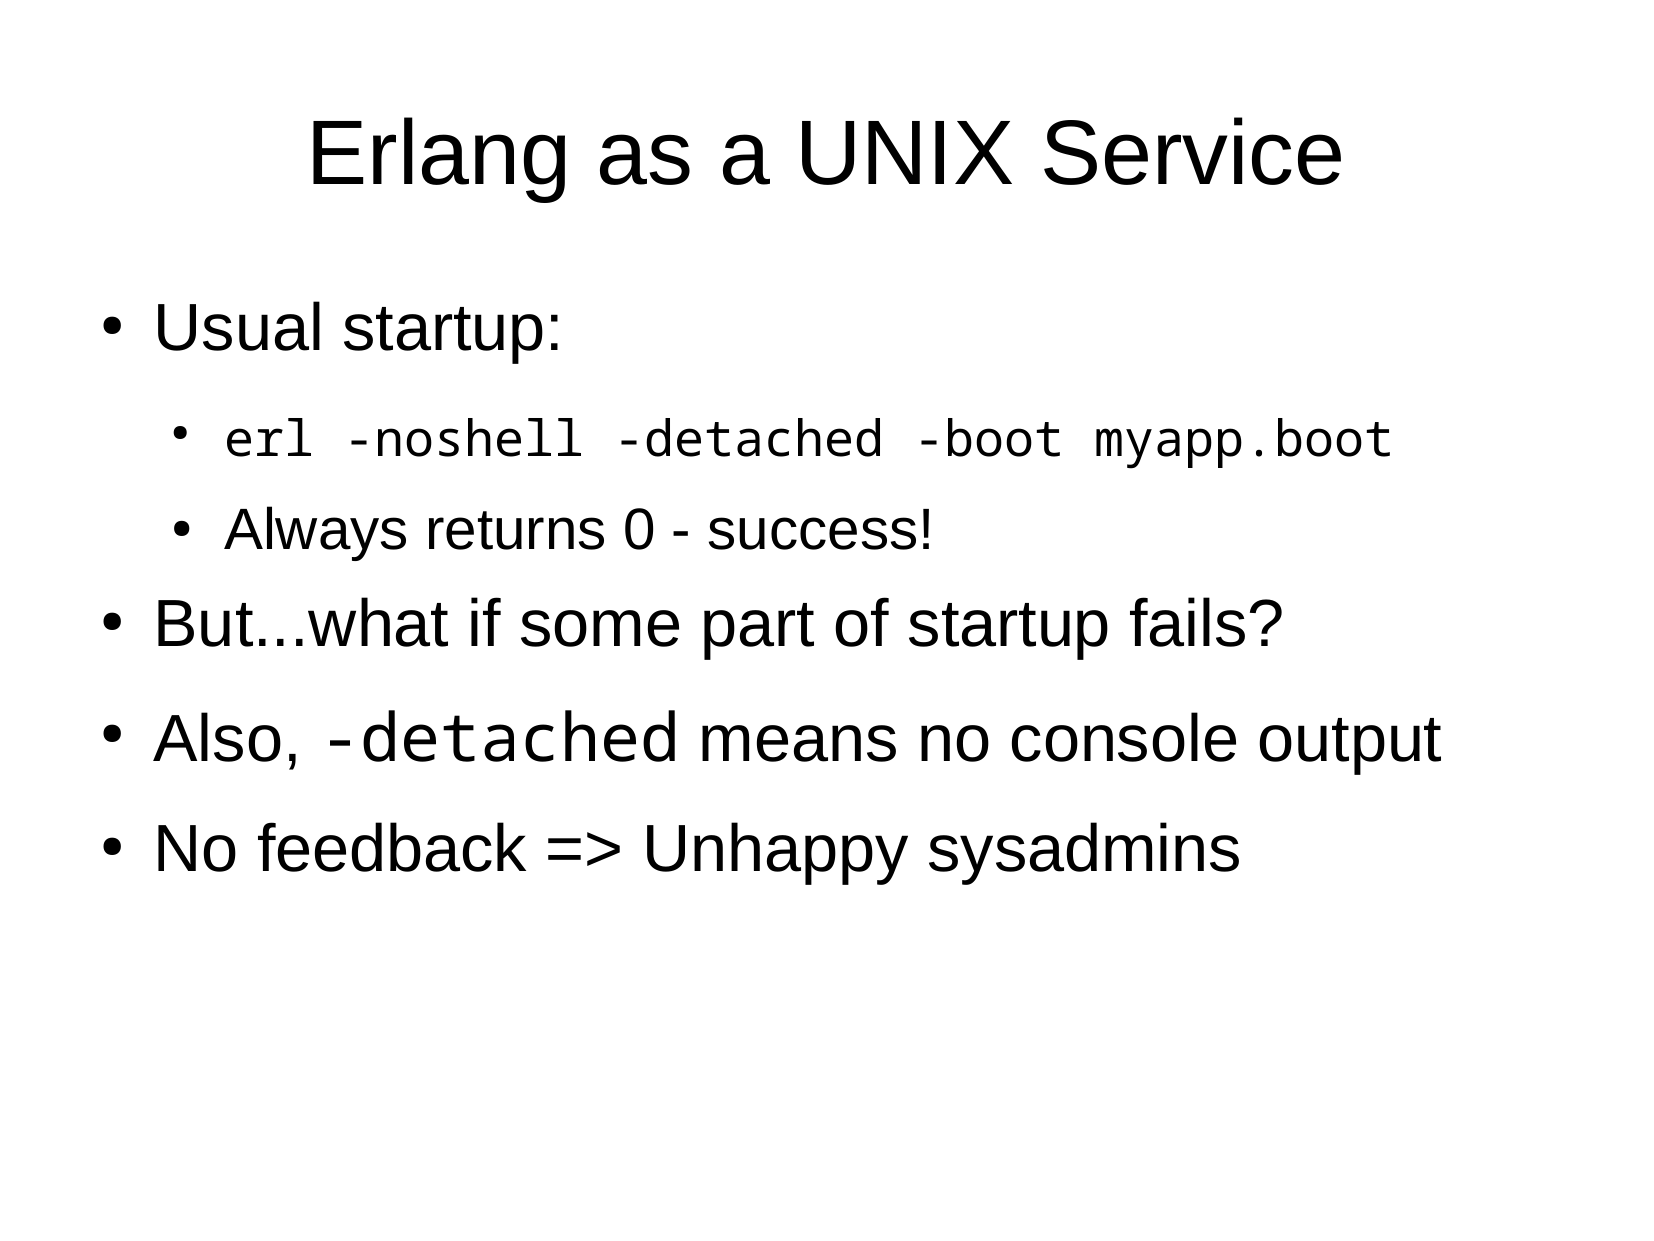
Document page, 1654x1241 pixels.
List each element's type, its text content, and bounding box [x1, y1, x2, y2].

title Erlang as a UNIX Service [82, 49, 1571, 257]
list Usual startup: erl -noshell -detached -boot myapp.boot Always returns 0 - success! But...what if some part of startup fails? Also, -detached means no console output No feedback => Unhappy sysadmins [82, 290, 1571, 1109]
